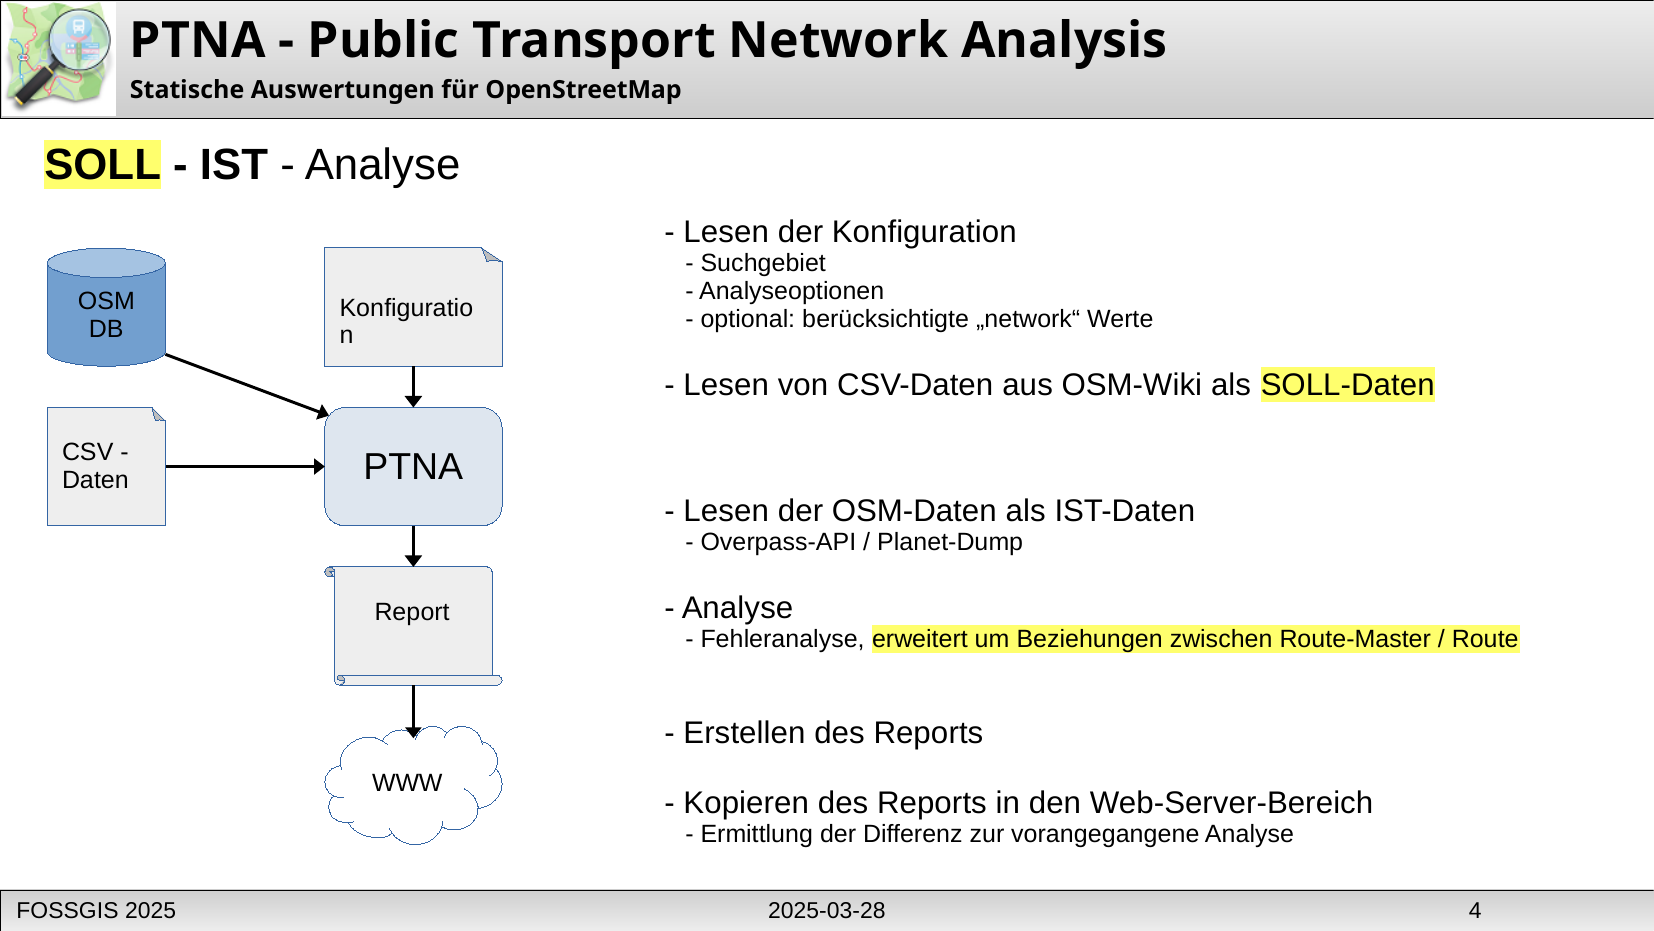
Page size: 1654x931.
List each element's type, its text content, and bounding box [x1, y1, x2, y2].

text_box 2025-03-28 [203, 889, 1453, 931]
text_box OSM DB [47, 264, 166, 367]
text_box Report [324, 590, 502, 650]
text_box PTNA - Public Transport Network Analysis [115, 0, 1653, 59]
text_box [47, 502, 166, 526]
text_box CSV - Daten [47, 430, 166, 502]
text_box FOSSGIS 2025 [1, 888, 203, 931]
text_box 10 [1453, 888, 1654, 931]
text_box WWW [324, 726, 503, 845]
text_box [0, 0, 115, 119]
text_box PTNA [324, 407, 503, 526]
text_box Konfiguration [324, 285, 502, 346]
text_box [324, 247, 503, 367]
text_box Statische Auswertungen für OpenStreetMap [115, 59, 1653, 119]
text_box - Lesen der Konfiguration - Suchgebiet - Analyseoptionen - optional: berücksichtigte „network“ Werte - Lesen von CSV-Daten aus OSM-Wiki als SOLL-Daten - Lesen der OSM-Daten als IST-Daten - Overpass-API / Planet-Dump - Analyse - Fehleranalyse, erweitert um Beziehungen zwischen Route-Master / Route - Erstellen des Reports - Kopieren des Reports in den Web-Server-Bereich - Ermittlung der Differenz zur vorangegangene Analyse [649, 206, 1625, 856]
text_box [47, 407, 166, 430]
picture [2, 2, 115, 116]
text_box SOLL - IST - Analyse [29, 132, 475, 197]
text_box [324, 566, 493, 590]
text_box [334, 650, 503, 686]
